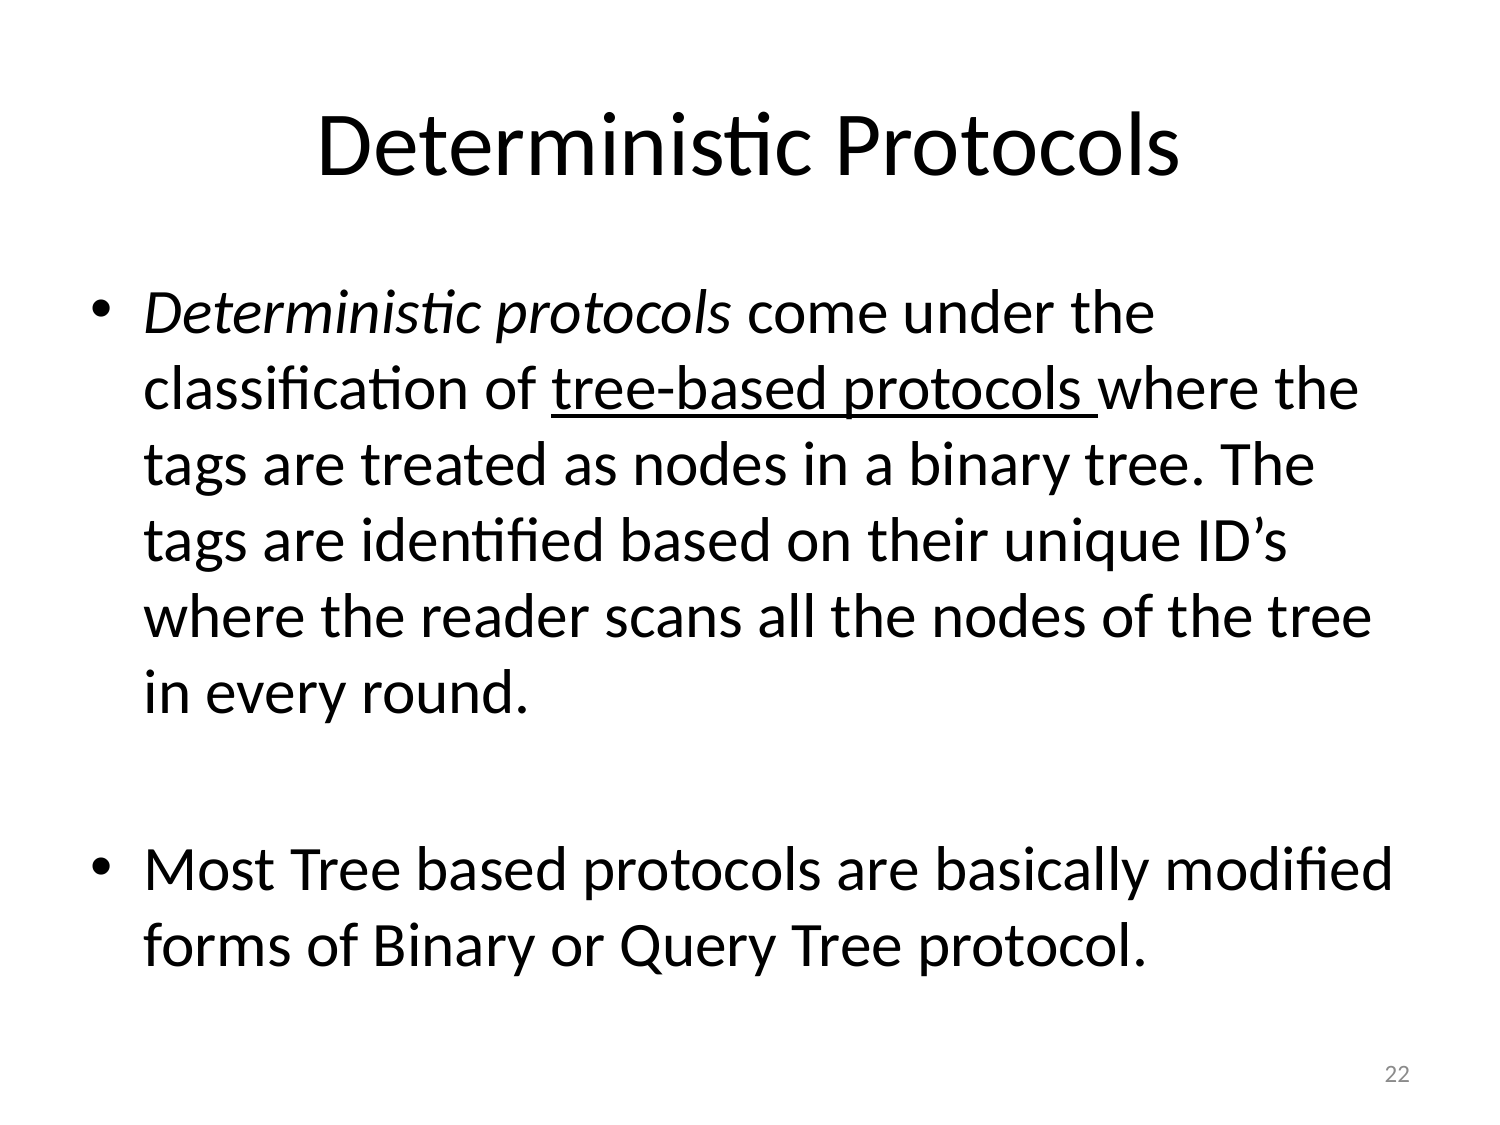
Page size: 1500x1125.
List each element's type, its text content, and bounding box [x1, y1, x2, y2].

title Deterministic Protocols [75, 45, 1425, 233]
slide_number <number> [1074, 1042, 1425, 1103]
list Deterministic protocols come under the classification of tree-based protocols where the tags are treated as nodes in a binary tree. The tags are identified based on their unique ID’s where the reader scans all the nodes of the tree in every round. Most Tree based protocols are basically modified forms of Binary or Query Tree protocol. [75, 262, 1425, 1005]
